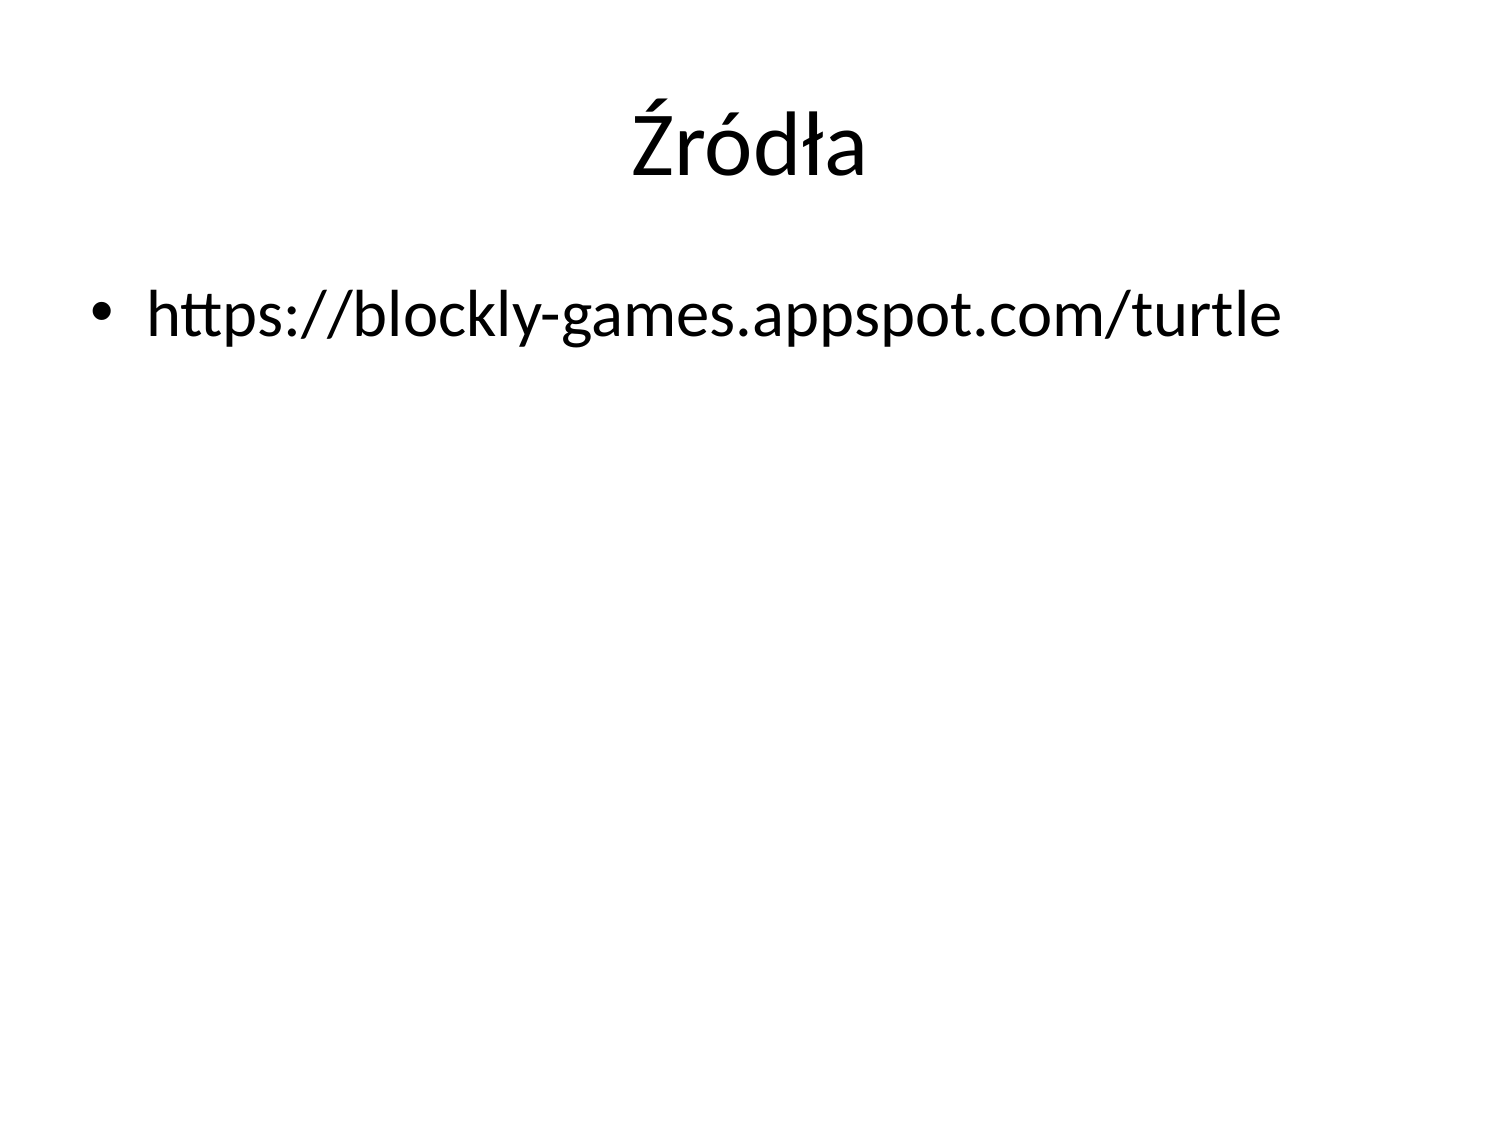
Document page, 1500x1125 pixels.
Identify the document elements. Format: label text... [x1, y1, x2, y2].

list https://blockly-games.appspot.com/turtle [75, 262, 1426, 1005]
title Źródła [75, 45, 1426, 233]
